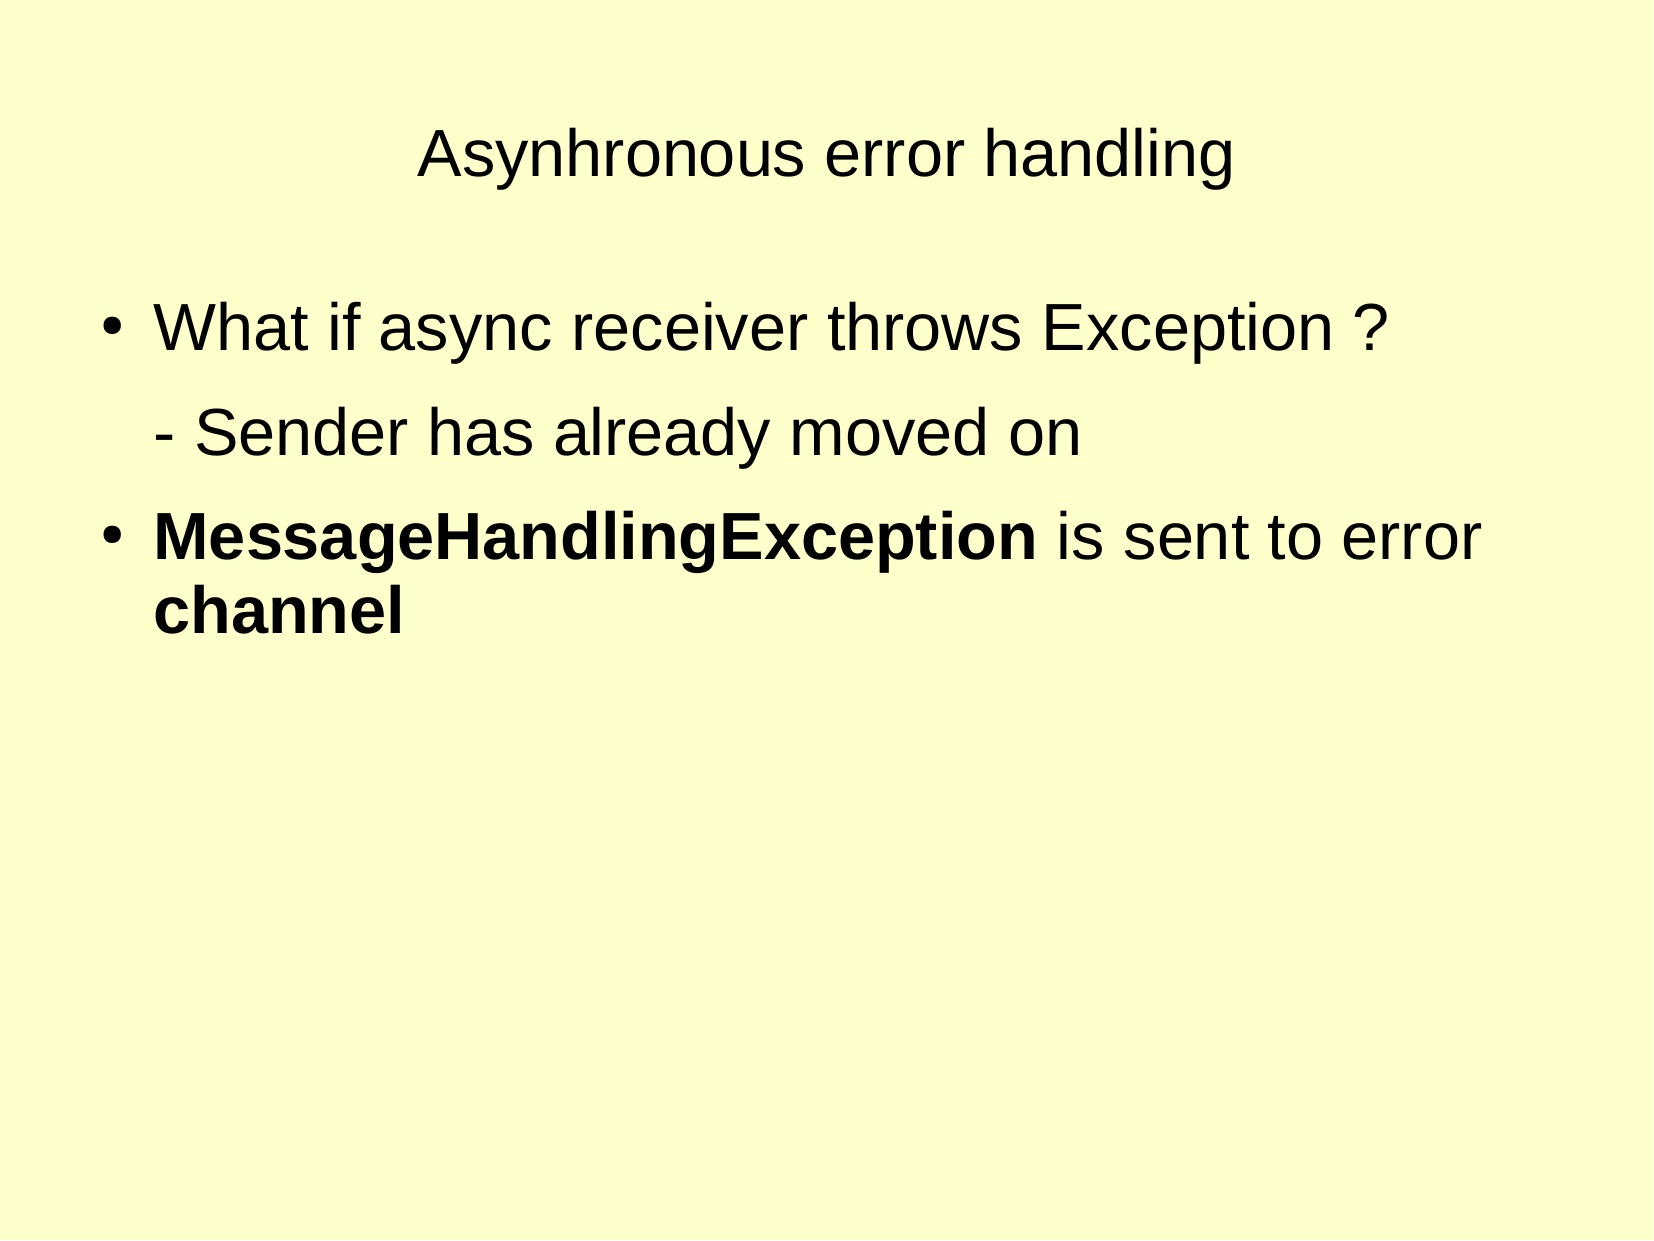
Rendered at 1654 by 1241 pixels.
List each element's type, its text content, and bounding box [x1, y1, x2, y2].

list What if async receiver throws Exception ? - Sender has already moved on MessageHandlingException is sent to error channel [82, 290, 1571, 1109]
title Asynhronous error handling [82, 49, 1571, 257]
